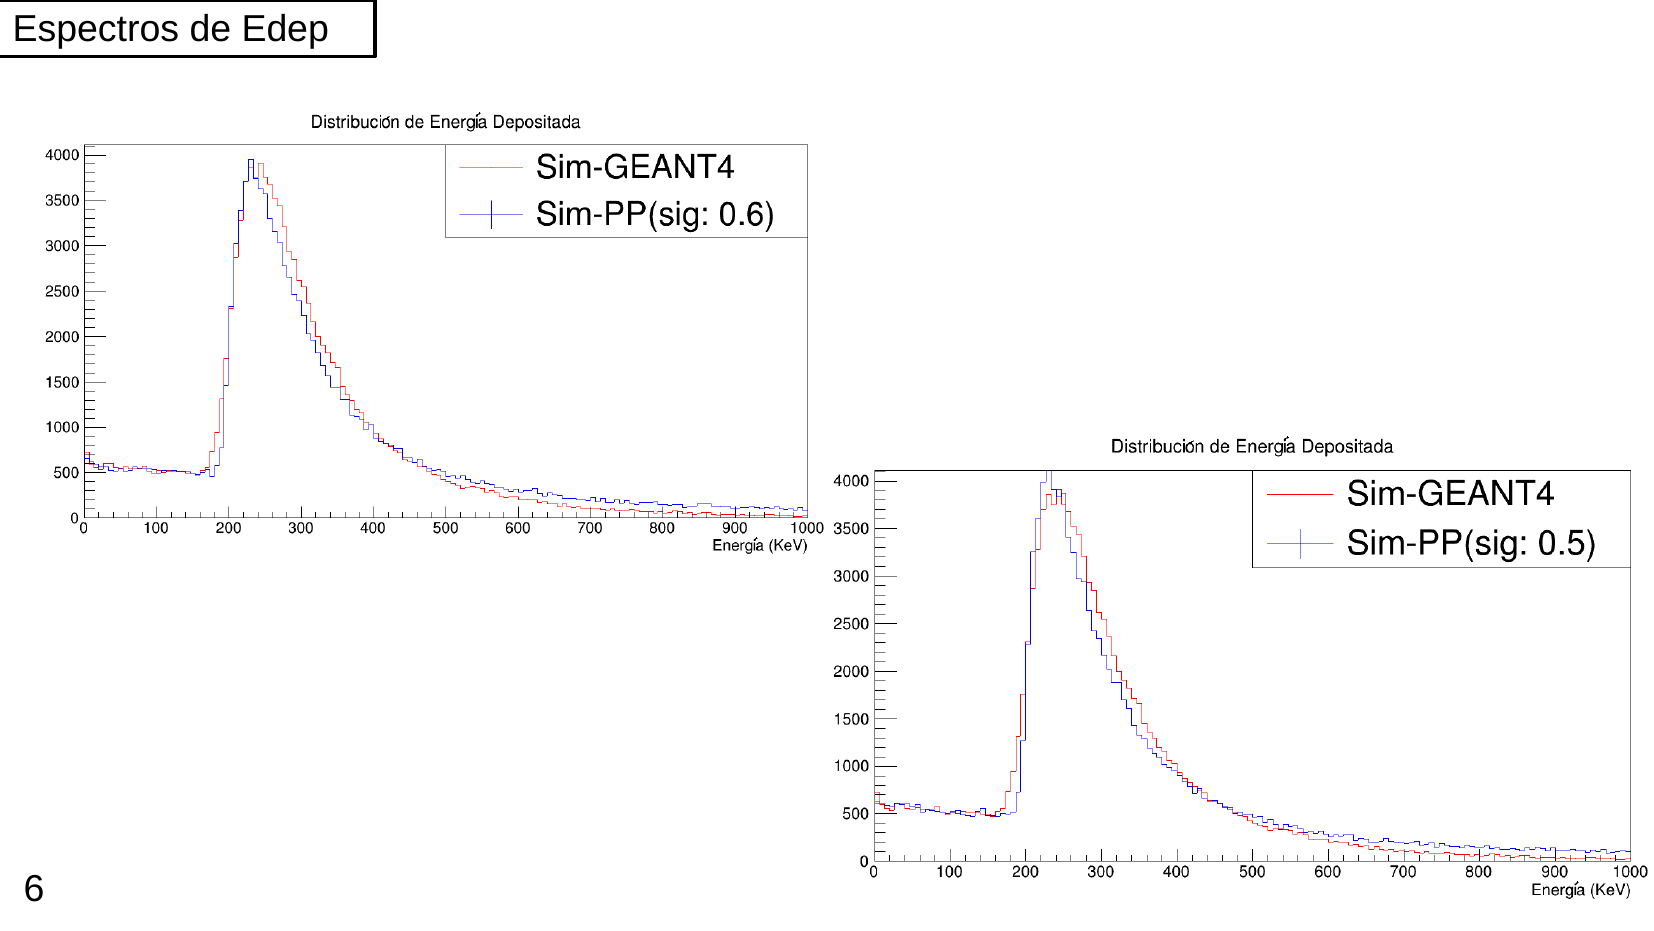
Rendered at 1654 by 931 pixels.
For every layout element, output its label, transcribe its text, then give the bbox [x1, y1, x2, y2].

picture [37, 112, 1650, 901]
text_box Espectros de Edep [0, 0, 376, 57]
text_box <number> [8, 860, 638, 931]
